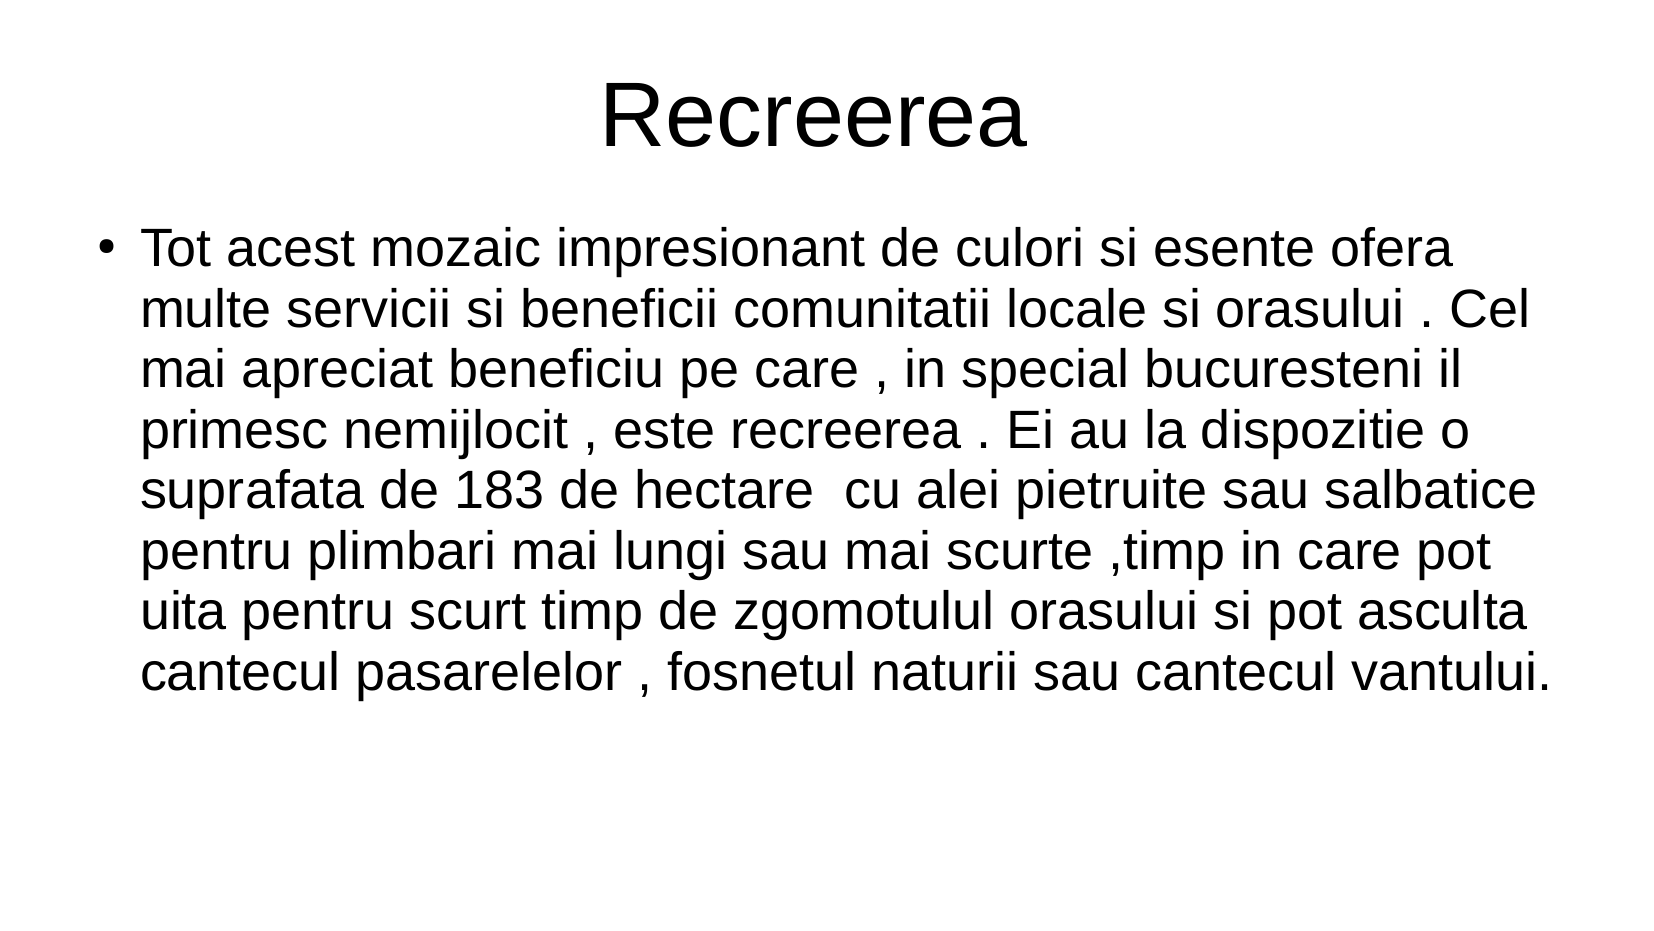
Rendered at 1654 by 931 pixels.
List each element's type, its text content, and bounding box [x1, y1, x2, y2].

list Tot acest mozaic impresionant de culori si esente ofera multe servicii si beneficii comunitatii locale si orasului . Cel mai apreciat beneficiu pe care , in special bucuresteni il primesc nemijlocit , este recreerea . Ei au la dispozitie o suprafata de 183 de hectare cu alei pietruite sau salbatice pentru plimbari mai lungi sau mai scurte ,timp in care pot uita pentru scurt timp de zgomotulul orasului si pot asculta cantecul pasarelelor , fosnetul naturii sau cantecul vantului. [82, 217, 1571, 758]
title Recreerea [82, 37, 1571, 193]
